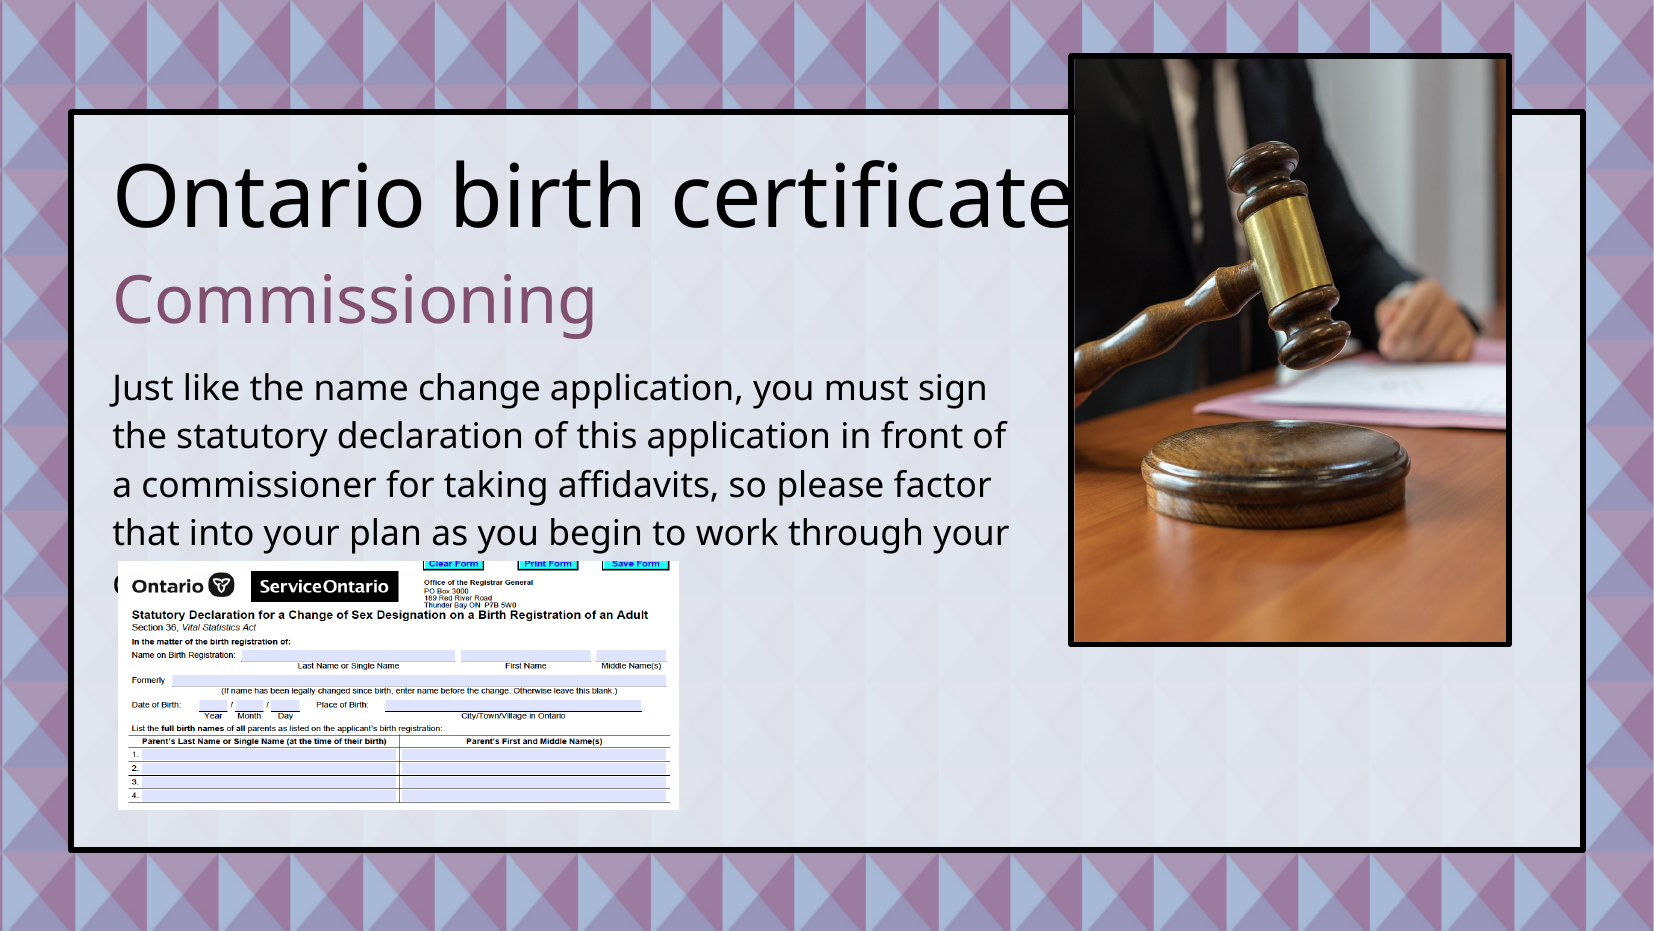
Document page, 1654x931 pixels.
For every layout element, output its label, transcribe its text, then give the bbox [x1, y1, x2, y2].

picture [0, 0, 1654, 931]
title Commissioning [112, 251, 1068, 343]
text_box [70, 112, 1583, 851]
title Ontario birth certificates [112, 141, 1068, 247]
text_box Just like the name change application, you must sign the statutory declaration of this application in front of a commissioner for taking affidavits, so please factor that into your plan as you begin to work through your documents. [112, 362, 1034, 650]
